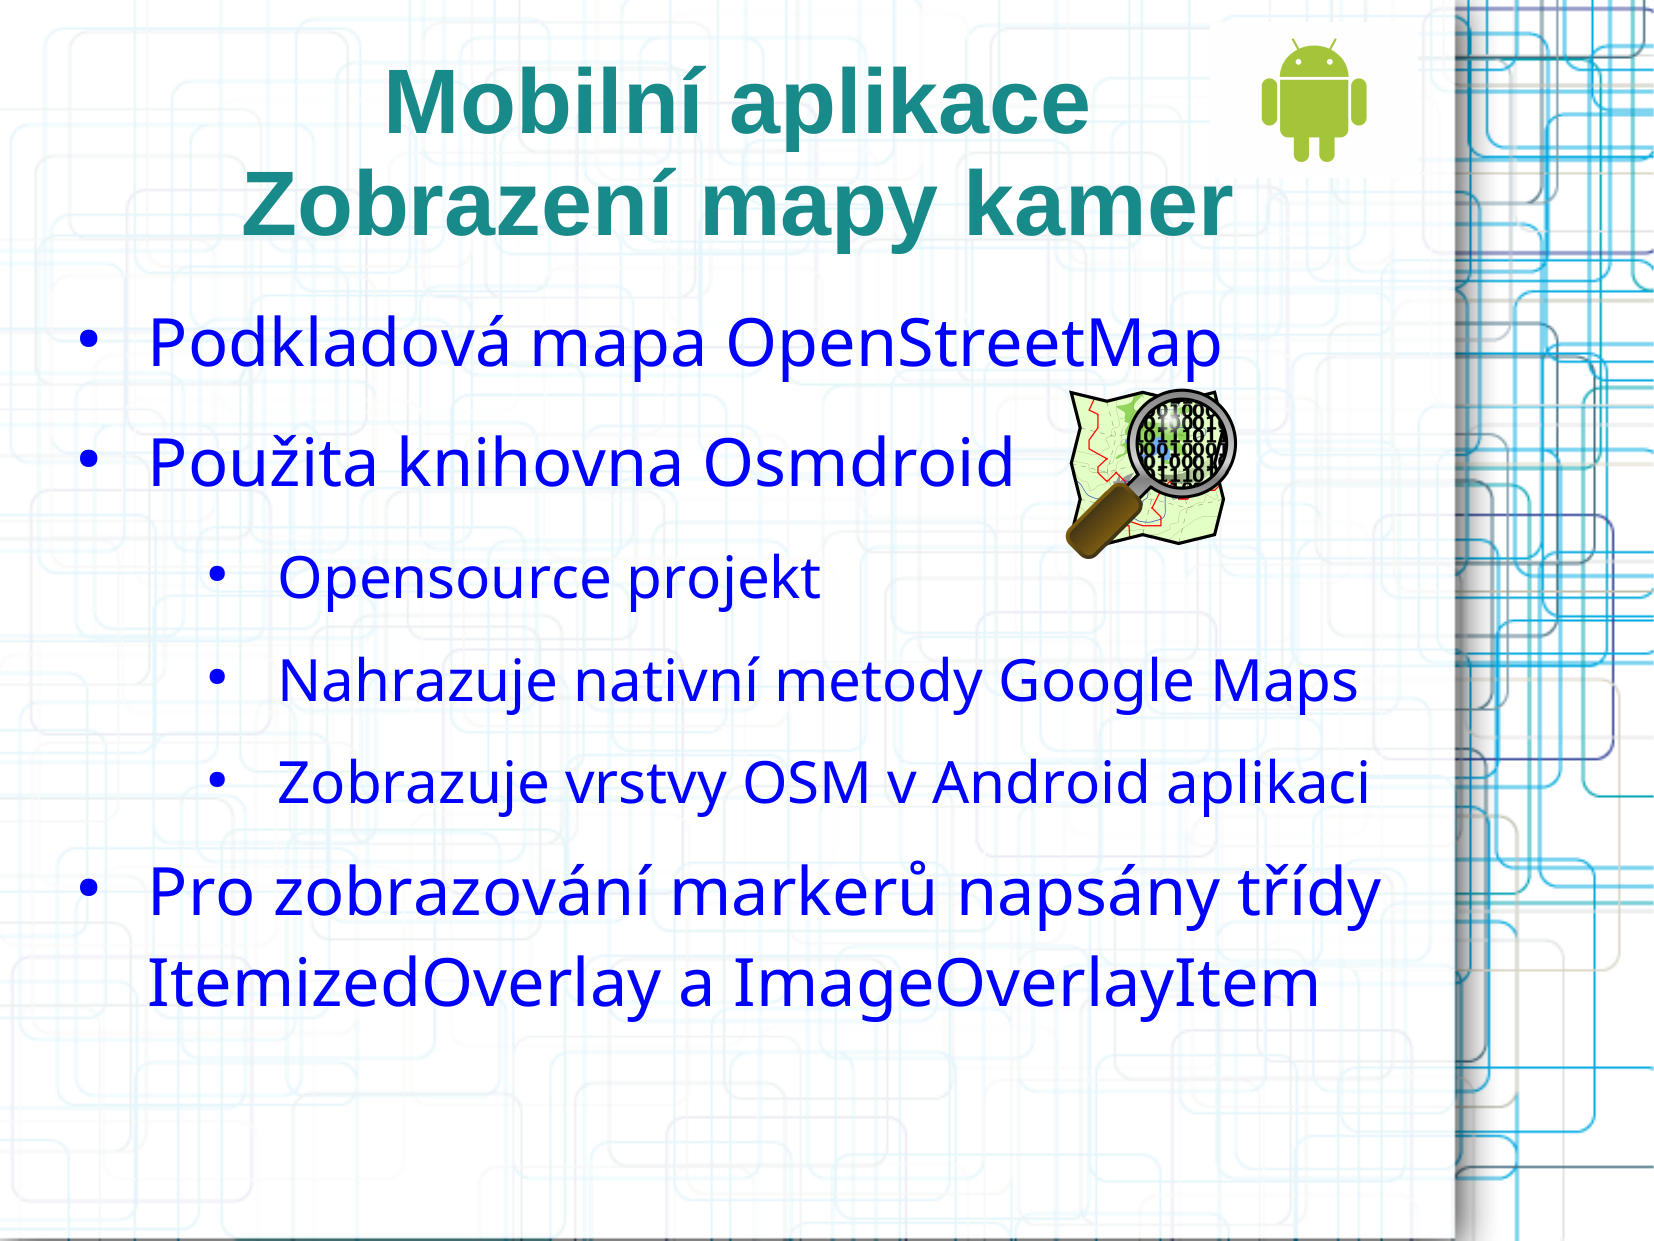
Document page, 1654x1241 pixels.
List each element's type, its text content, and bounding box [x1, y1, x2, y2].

list Podkladová mapa OpenStreetMap Použita knihovna Osmdroid Opensource projekt Nahrazuje nativní metody Google Maps Zobrazuje vrstvy OSM v Android aplikaci Pro zobrazování markerů napsány třídy ItemizedOverlay a ImageOverlayItem [76, 295, 1388, 1025]
title Mobilní aplikace Zobrazení mapy kamer [59, 49, 1418, 257]
picture [0, 0, 1654, 1241]
